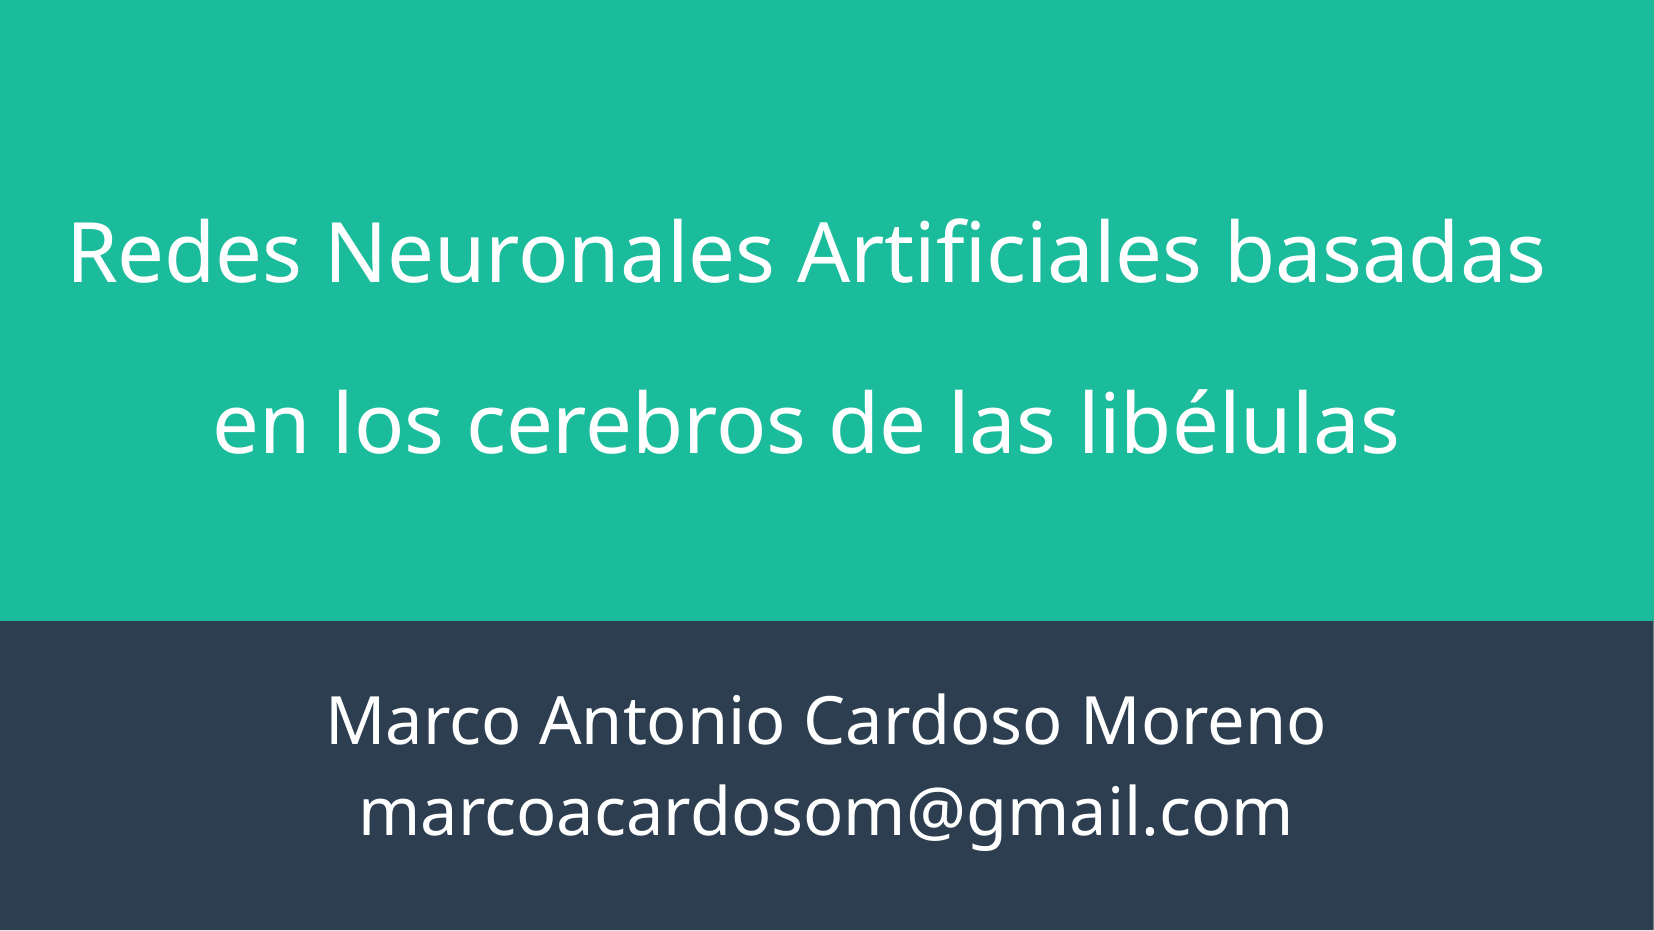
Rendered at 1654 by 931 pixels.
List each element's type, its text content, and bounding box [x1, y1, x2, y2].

subtitle Marco Antonio Cardoso Moreno marcoacardosom@gmail.com [59, 642, 1595, 886]
title Redes Neuronales Artificiales basadas en los cerebros de las libélulas [39, 150, 1576, 465]
